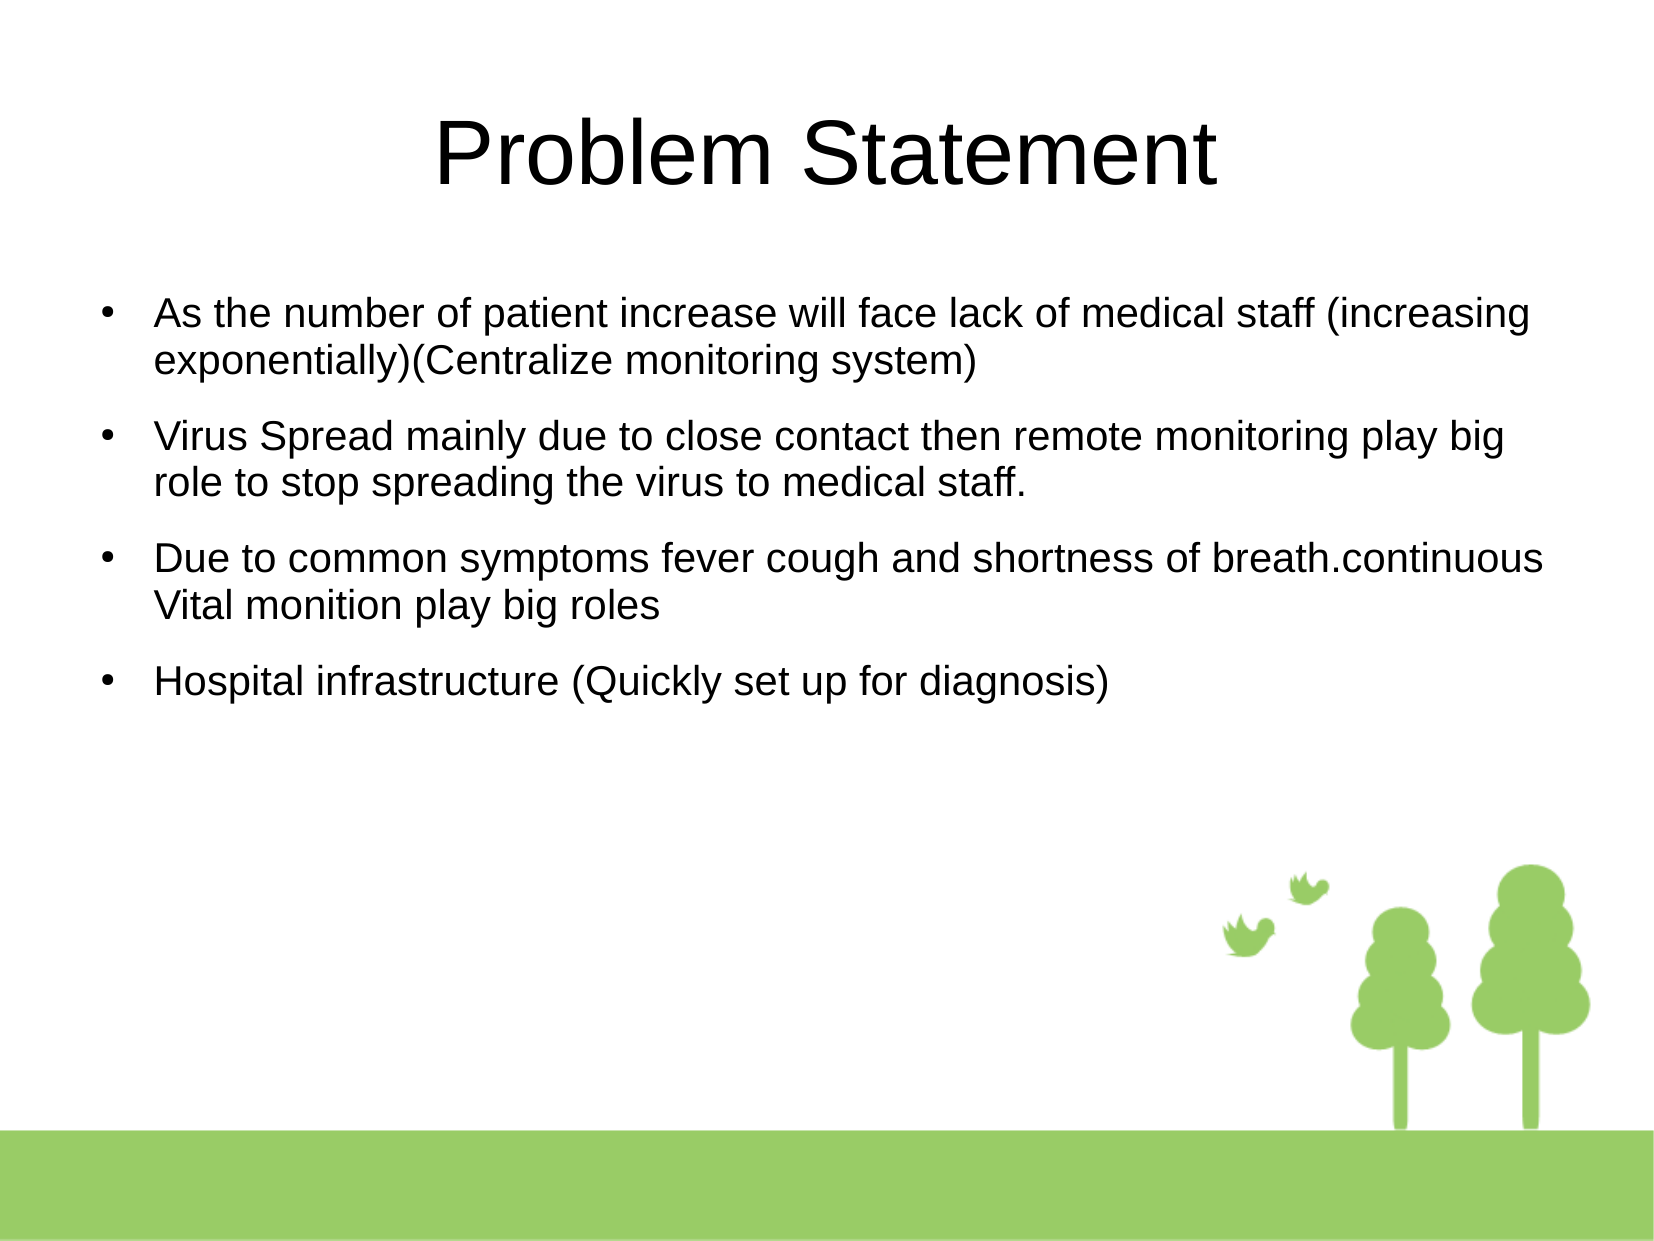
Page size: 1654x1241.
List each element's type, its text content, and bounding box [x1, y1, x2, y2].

list As the number of patient increase will face lack of medical staff (increasing exponentially)(Centralize monitoring system) Virus Spread mainly due to close contact then remote monitoring play big role to stop spreading the virus to medical staff. Due to common symptoms fever cough and shortness of breath.continuous Vital monition play big roles Hospital infrastructure (Quickly set up for diagnosis) [82, 290, 1571, 1010]
title Problem Statement [82, 49, 1571, 257]
picture [0, 0, 1654, 1241]
